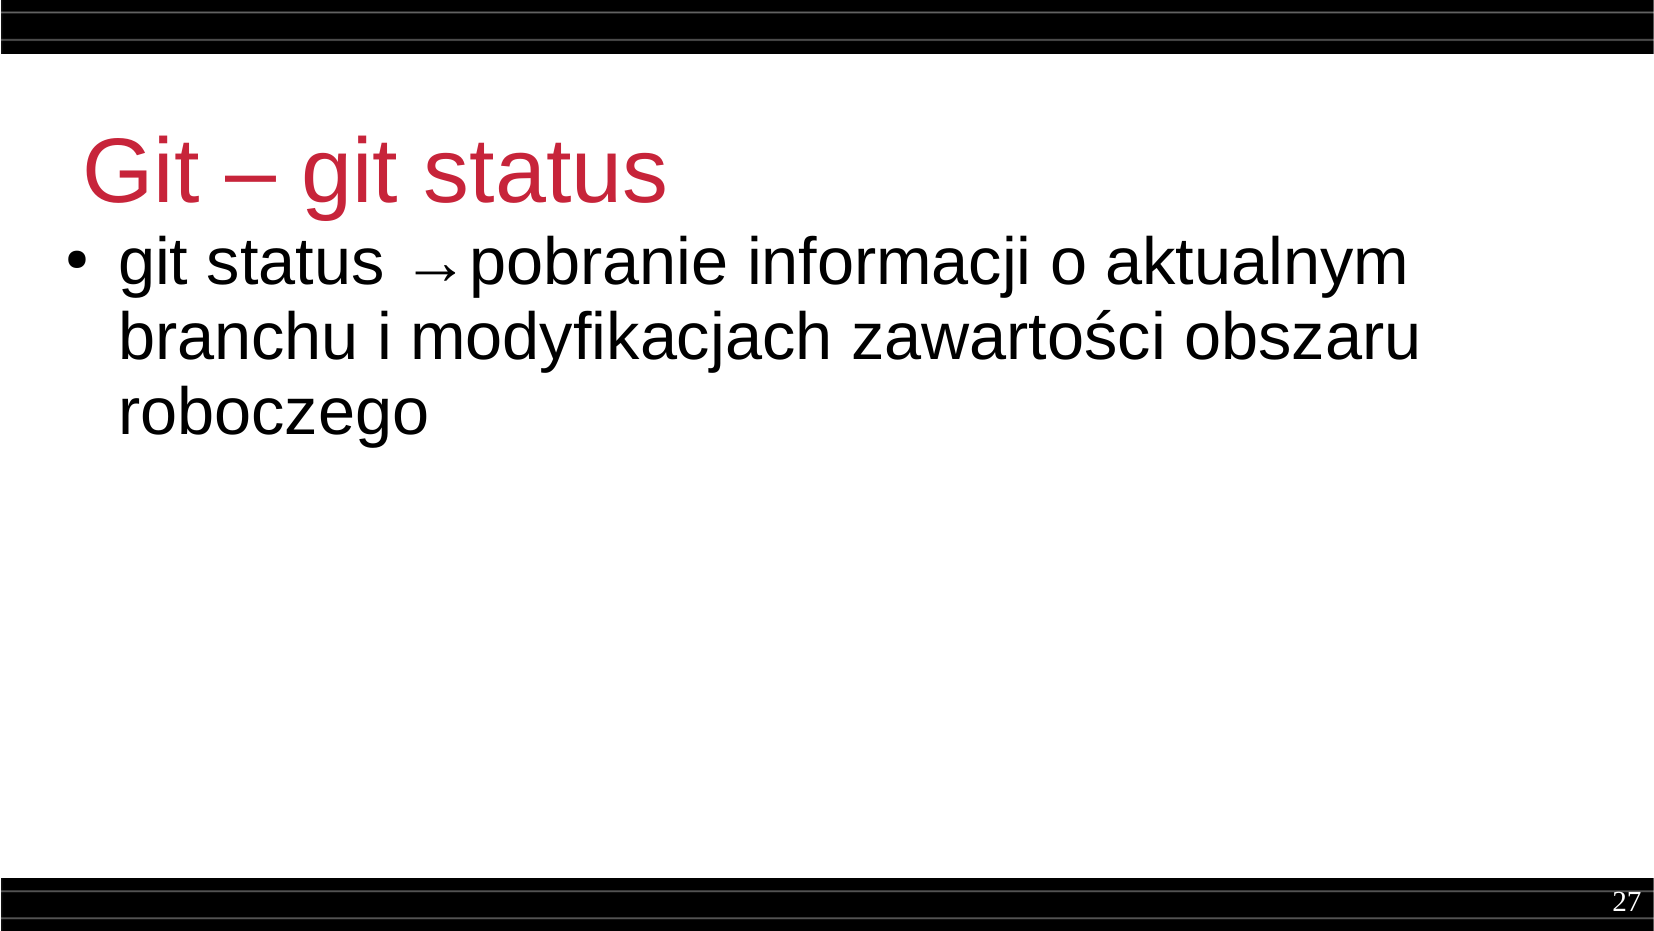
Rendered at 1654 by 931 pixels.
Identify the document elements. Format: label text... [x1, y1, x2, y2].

picture [1, 0, 1654, 54]
picture [1, 878, 1654, 931]
list git status →pobranie informacji o aktualnym branchu i modyfikacjach zawartości obszaru roboczego [47, 224, 1536, 804]
title Git – git status [82, 92, 1571, 249]
